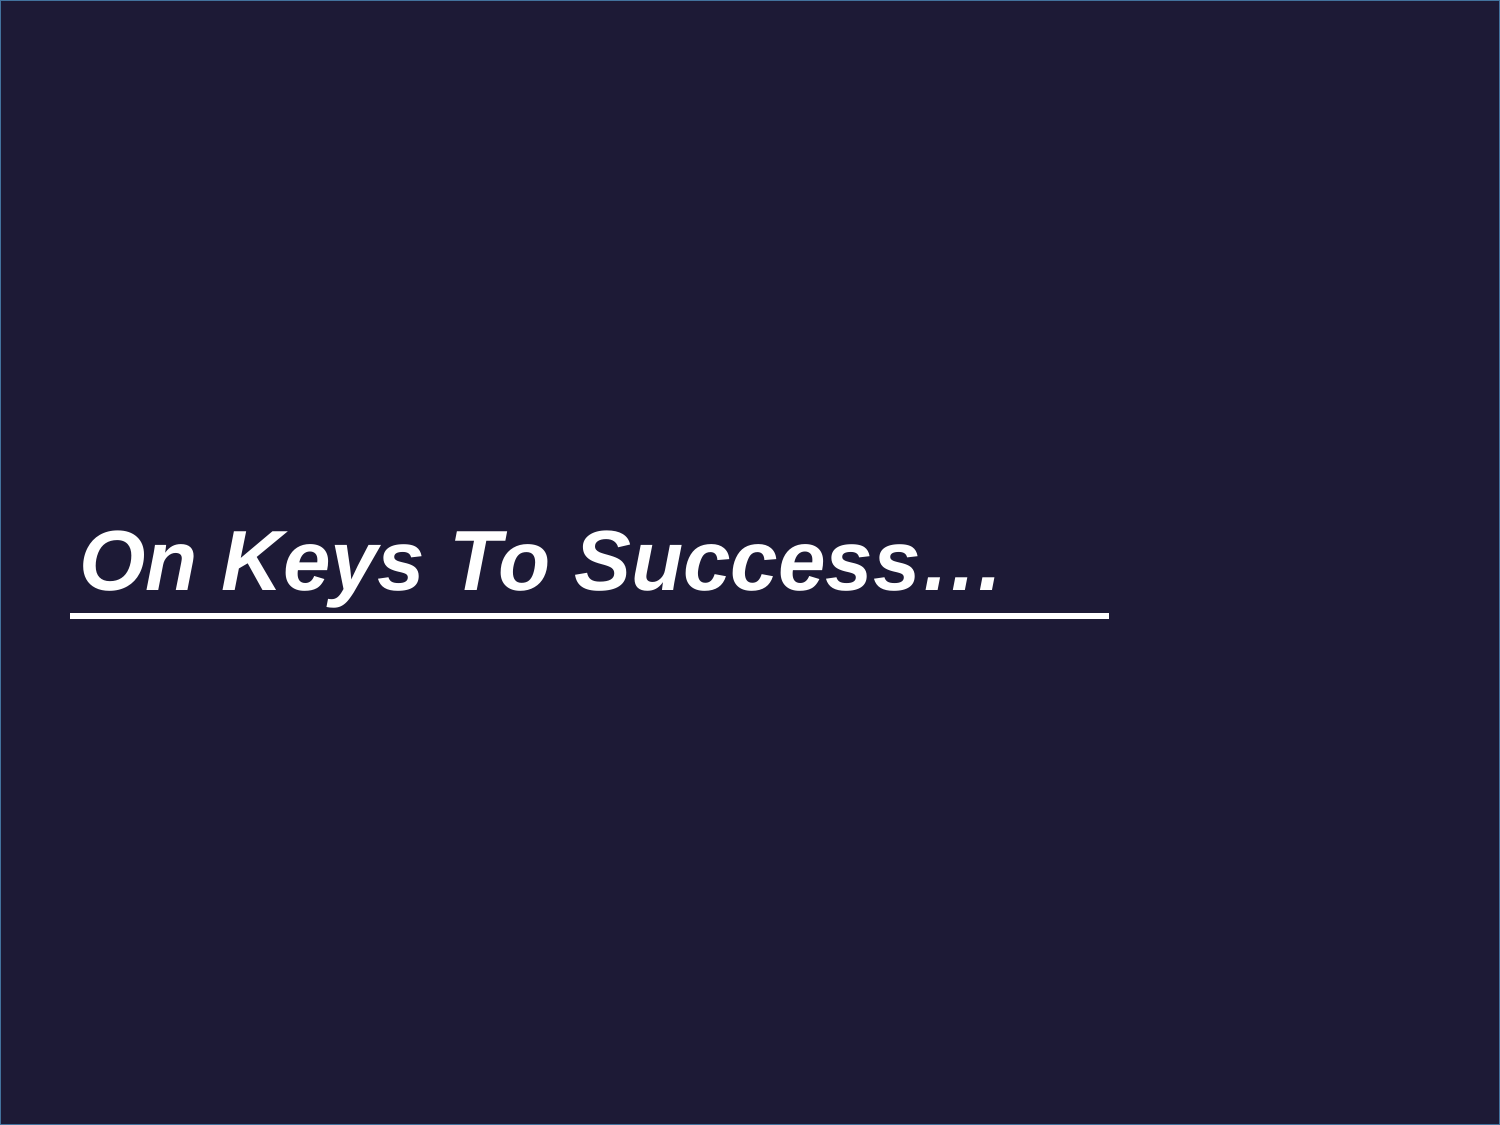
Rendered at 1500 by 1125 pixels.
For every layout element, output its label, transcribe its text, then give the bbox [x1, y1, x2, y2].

title On Keys To Success… [64, 484, 1415, 628]
